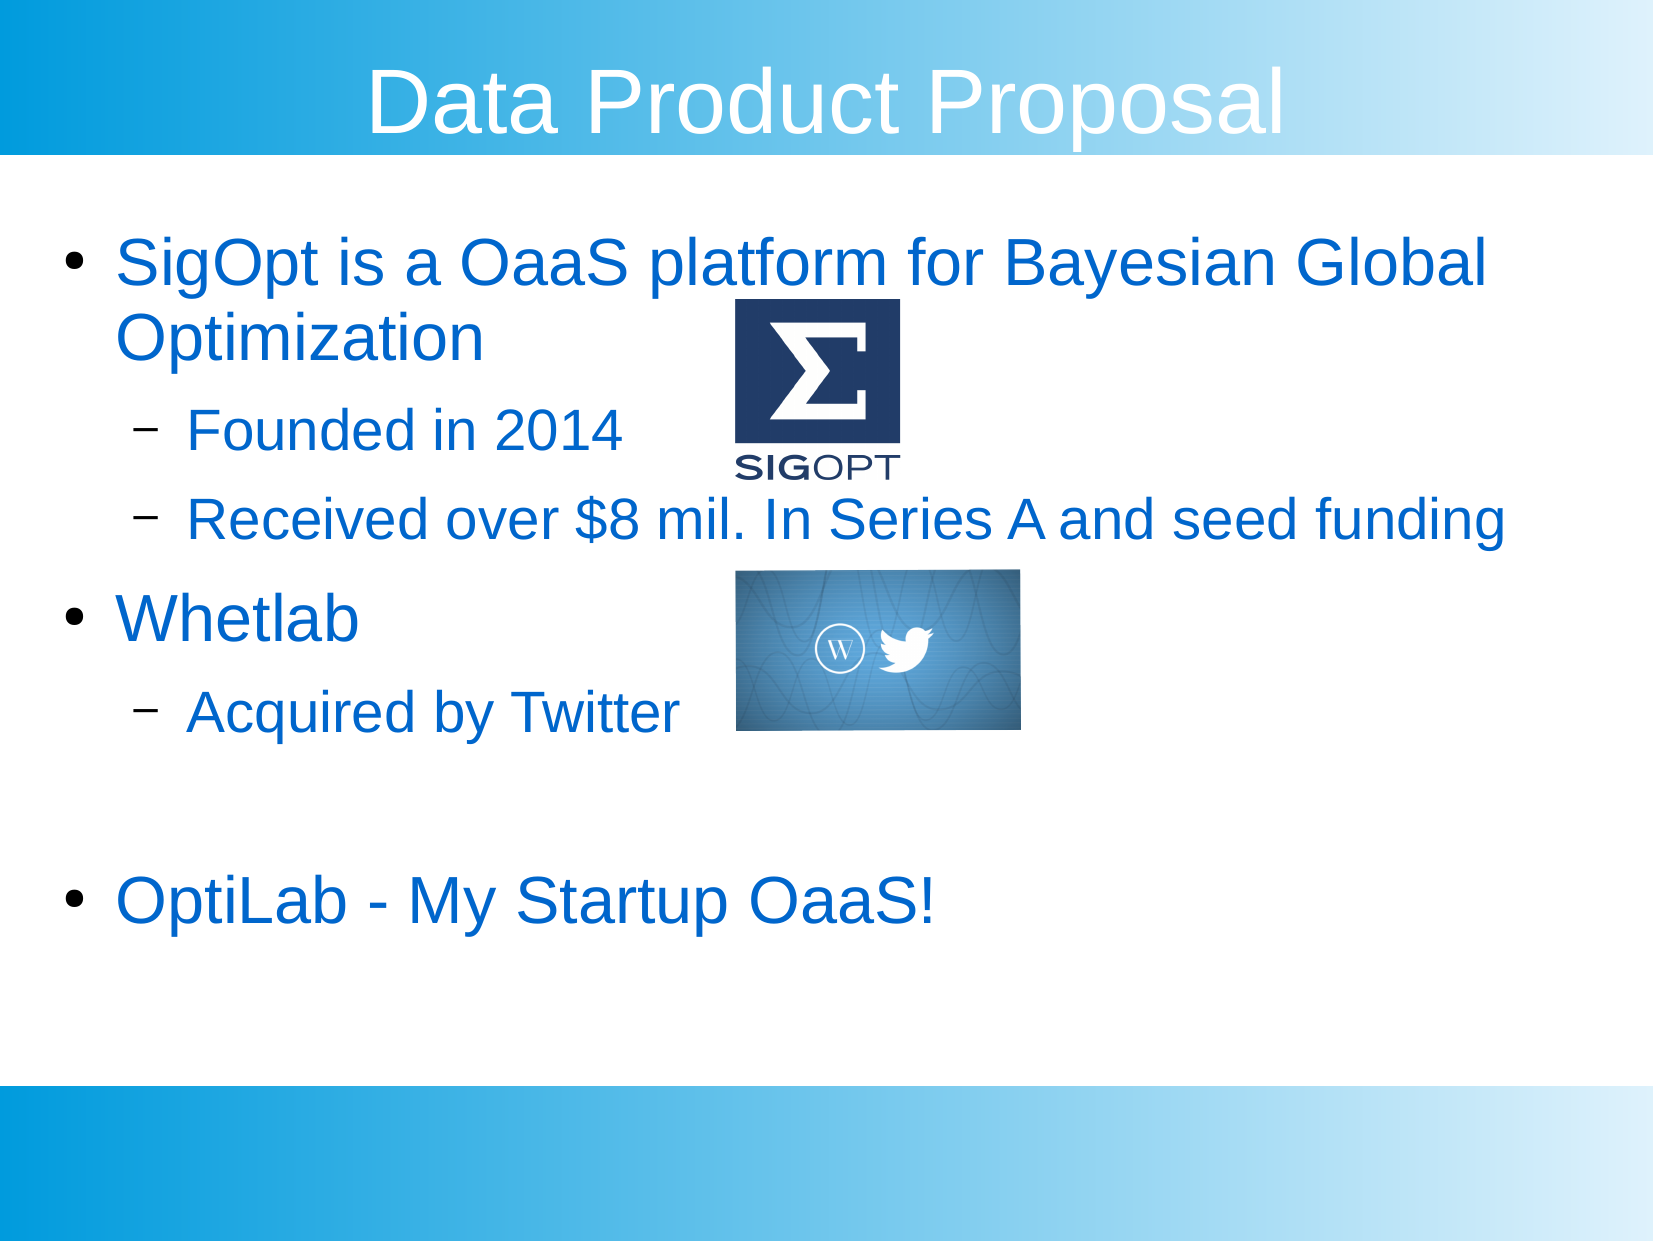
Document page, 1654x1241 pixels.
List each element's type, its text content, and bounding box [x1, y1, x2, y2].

list SigOpt is a OaaS platform for Bayesian Global Optimization Founded in 2014 Received over $8 mil. In Series A and seed funding Whetlab Acquired by Twitter OptiLab - My Startup OaaS! [45, 225, 1534, 1051]
picture [735, 570, 1021, 731]
picture [735, 299, 901, 481]
title Data Product Proposal [82, 49, 1571, 155]
